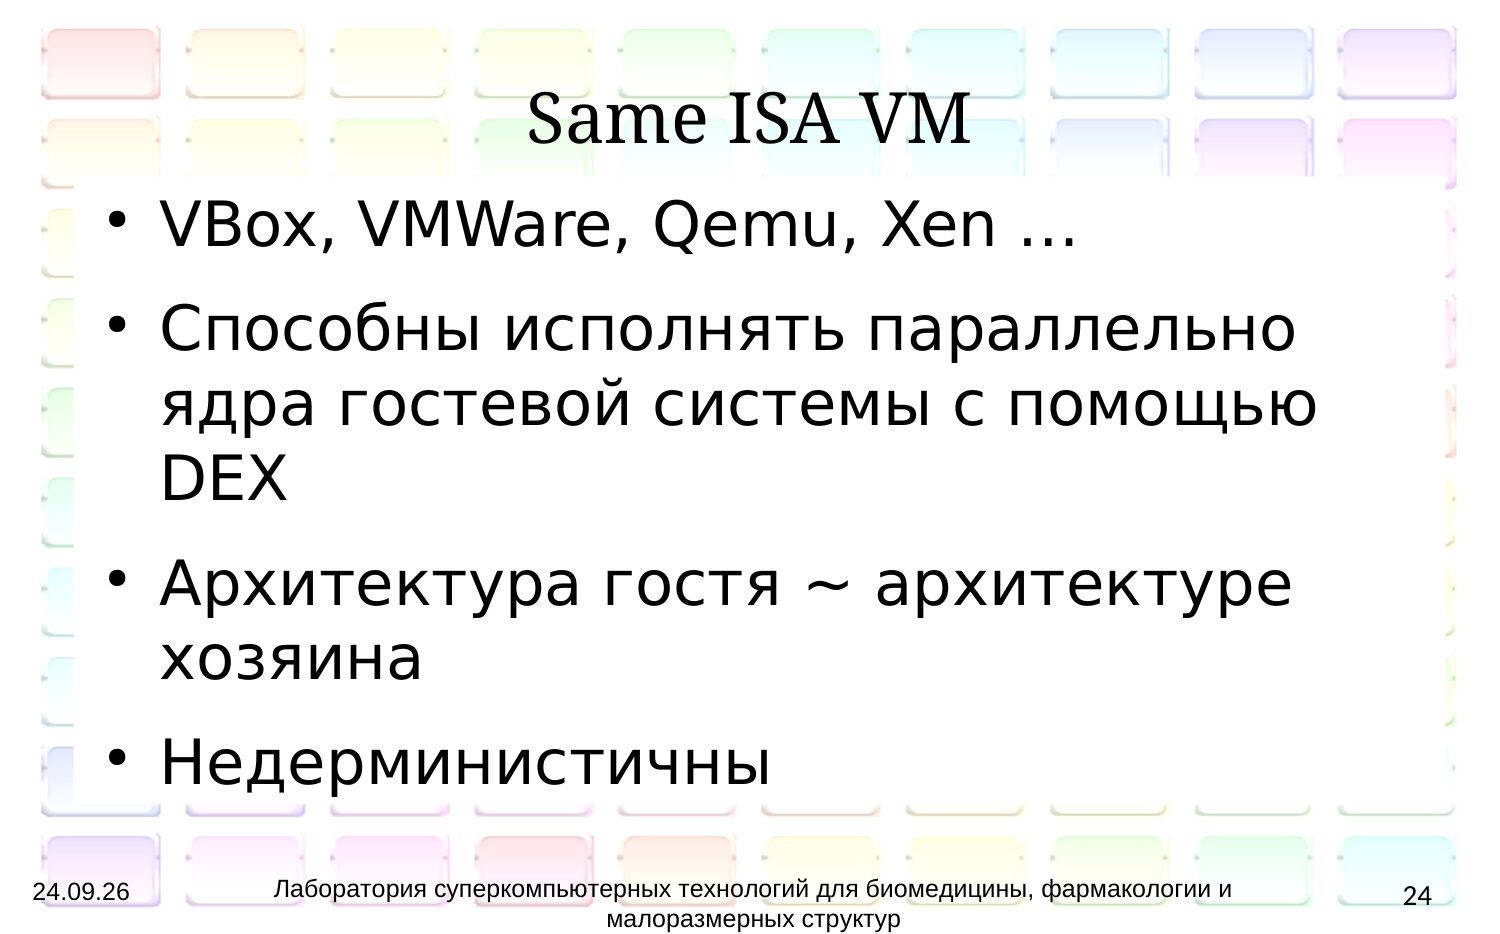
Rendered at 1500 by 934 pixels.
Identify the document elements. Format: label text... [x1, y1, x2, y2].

list VBox, VMWare, Qemu, Xen … Способны исполнять параллельно ядра гостевой системы с помощью DEX Архитектура гостя ~ архитектуре хозяина Недерминистичны [73, 176, 1446, 805]
title Same ISA VM [75, 37, 1426, 176]
text_box Лаборатория суперкомпьютерных технологий для биомедицины, фармакологии и малоразмерных структур [171, 864, 1338, 915]
text_box <number> [1387, 868, 1473, 918]
text_box 12.11.12 [17, 868, 184, 918]
picture [0, 0, 1500, 934]
